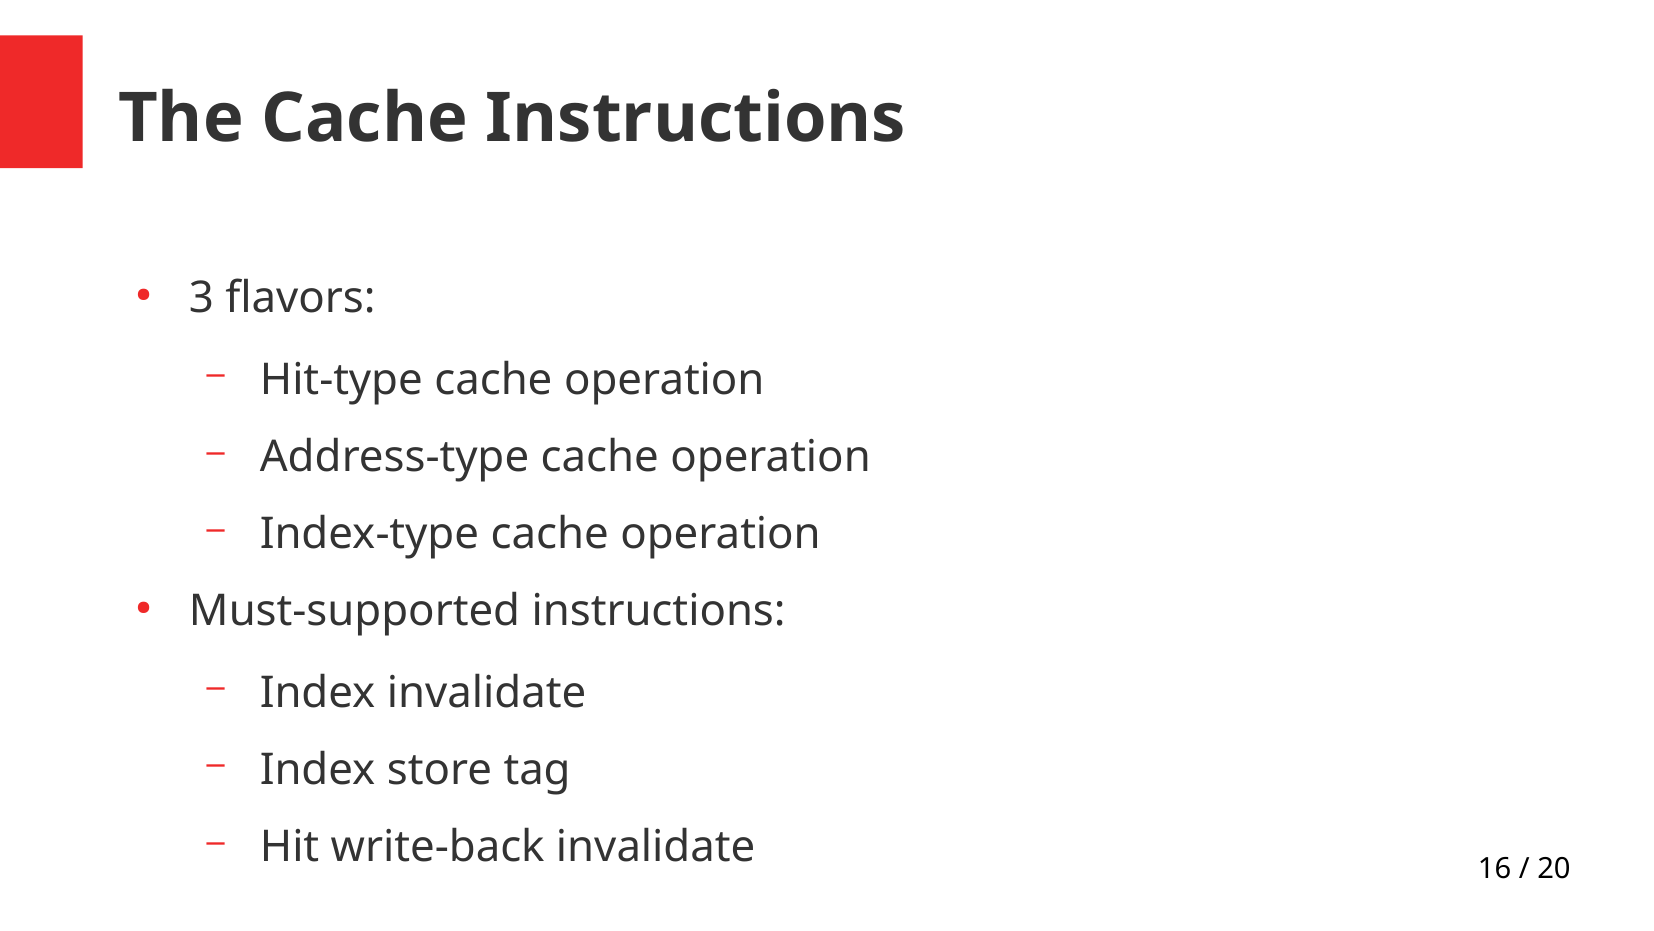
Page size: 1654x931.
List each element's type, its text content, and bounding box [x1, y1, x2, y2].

title The Cache Instructions [118, 36, 1571, 193]
list 3 flavors: Hit-type cache operation Address-type cache operation Index-type cache operation Must-supported instructions: Index invalidate Index store tag Hit write-back invalidate [118, 265, 1536, 806]
